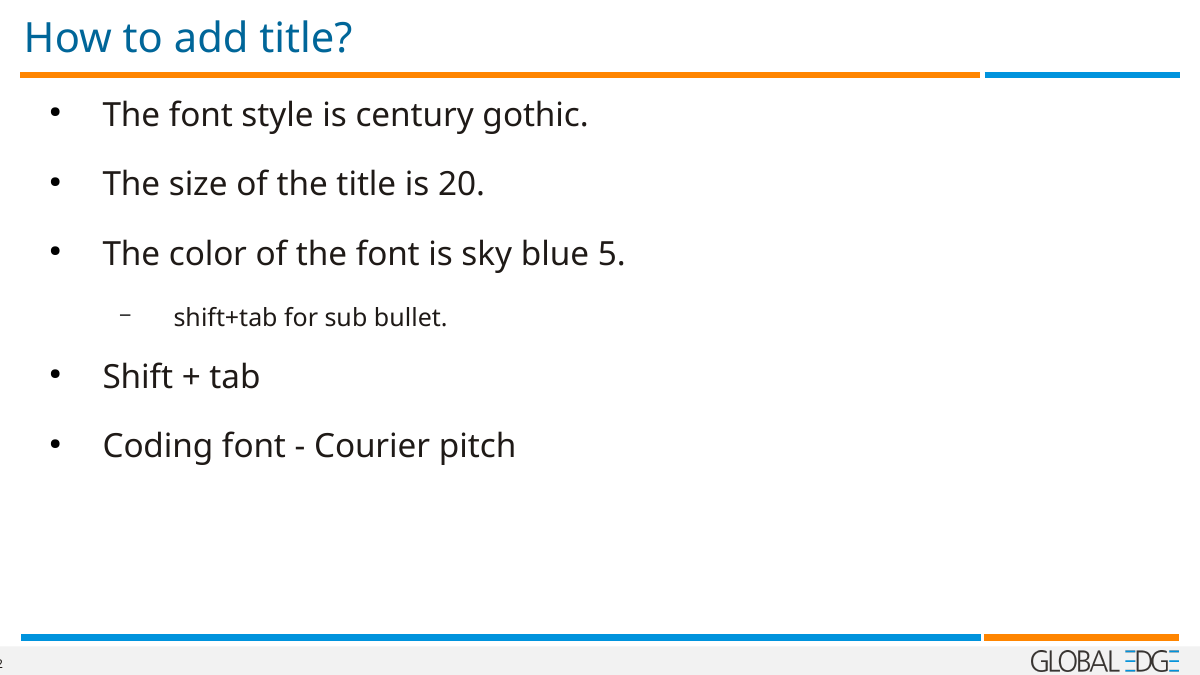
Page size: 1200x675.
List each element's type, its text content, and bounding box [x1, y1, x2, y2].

list The font style is century gothic. The size of the title is 20. The color of the font is sky blue 5. shift+tab for sub bullet. Shift + tab Coding font - Courier pitch [20, 87, 1179, 628]
picture [1031, 650, 1179, 672]
title How to add title? [12, 9, 1088, 63]
